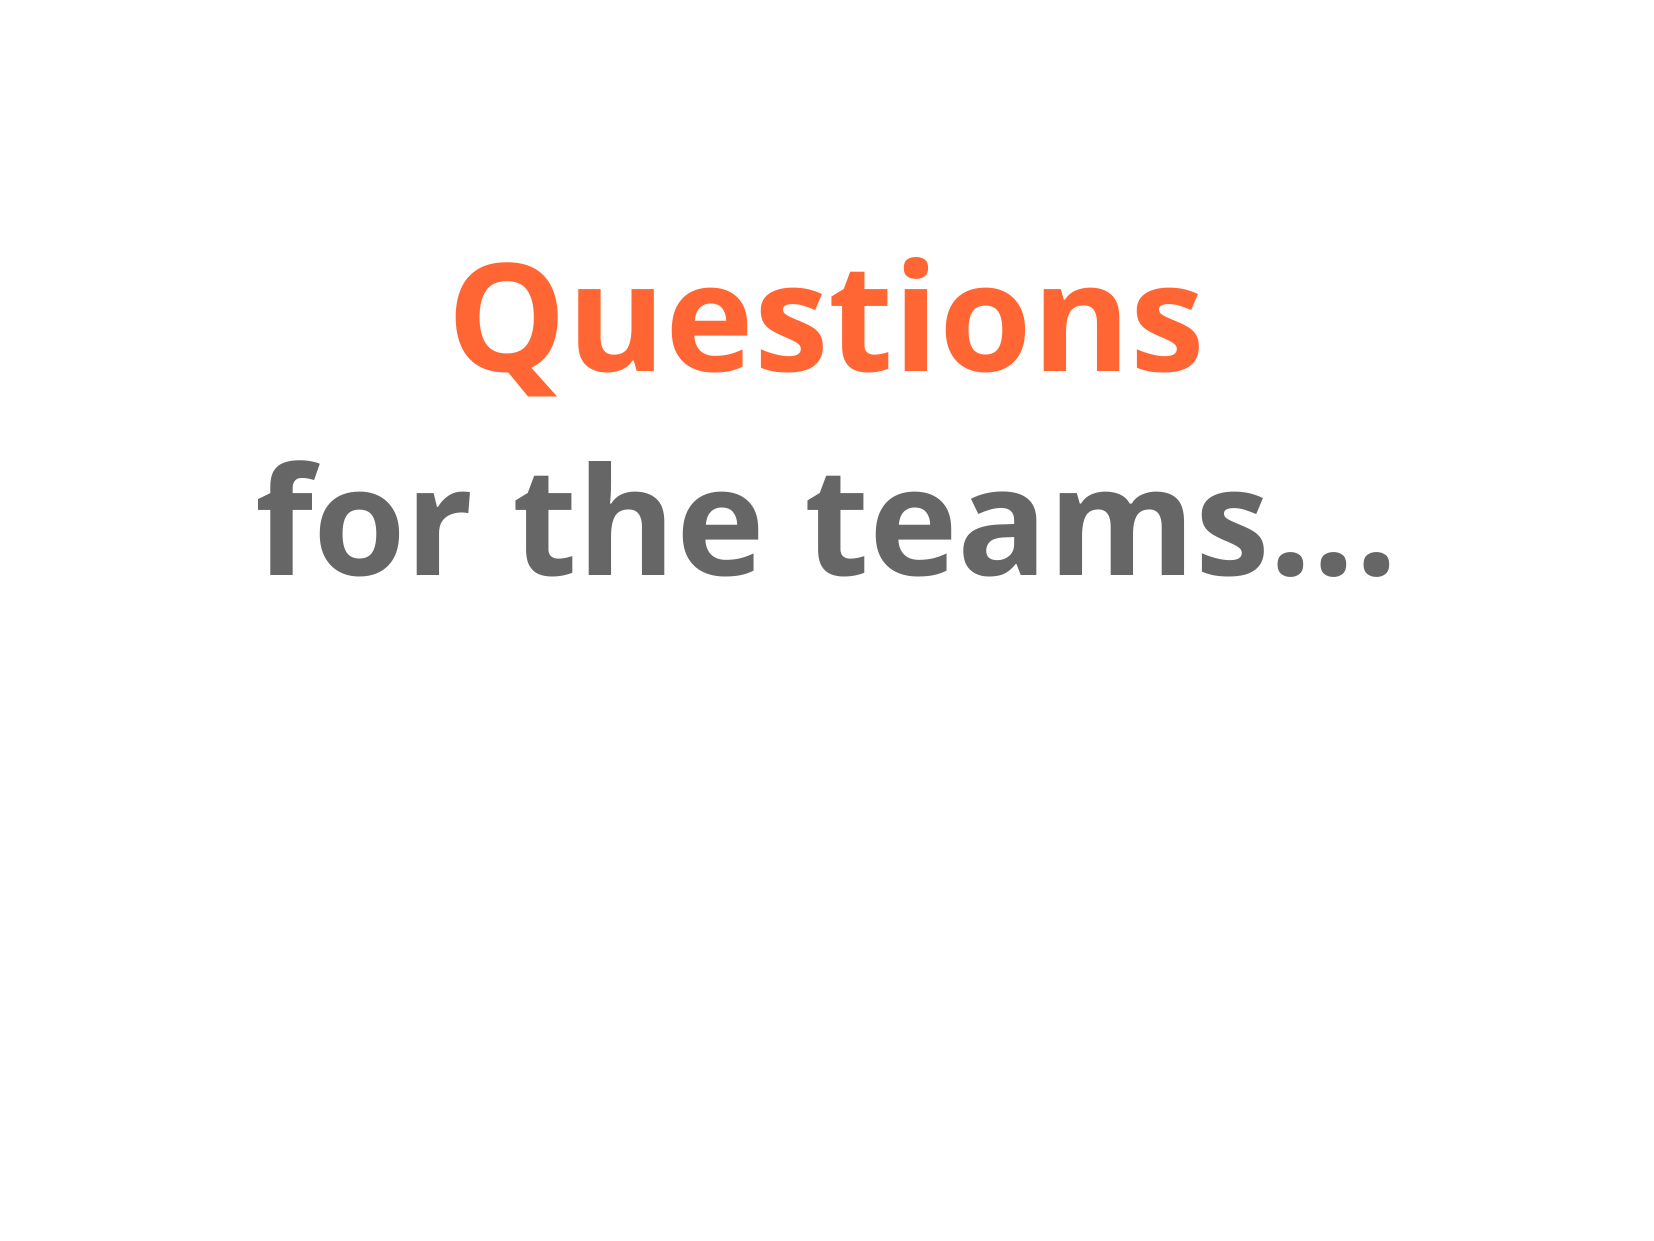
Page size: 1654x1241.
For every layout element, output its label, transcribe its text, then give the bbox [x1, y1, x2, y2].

title Questions for the teams... [59, 57, 1595, 1182]
